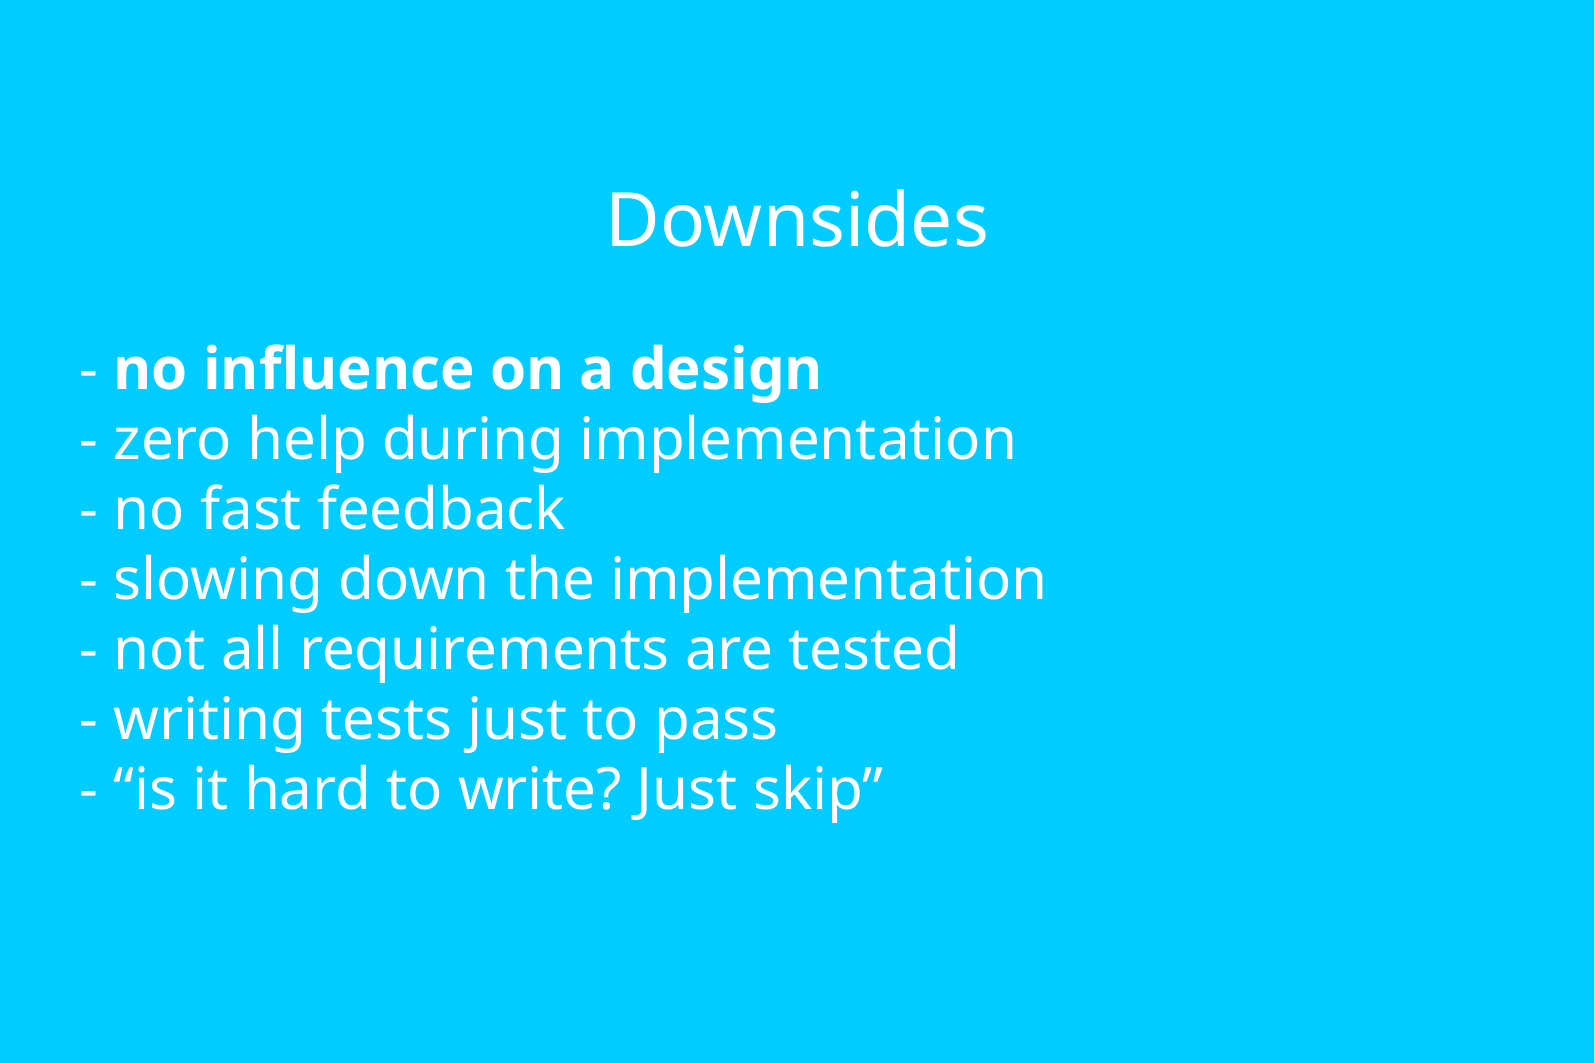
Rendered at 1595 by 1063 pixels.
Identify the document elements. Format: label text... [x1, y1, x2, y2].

text_box Downsides - no influence on a design - zero help during implementation - no fast feedback - slowing down the implementation - not all requirements are tested - writing tests just to pass - “is it hard to write? Just skip” [79, 42, 1515, 951]
